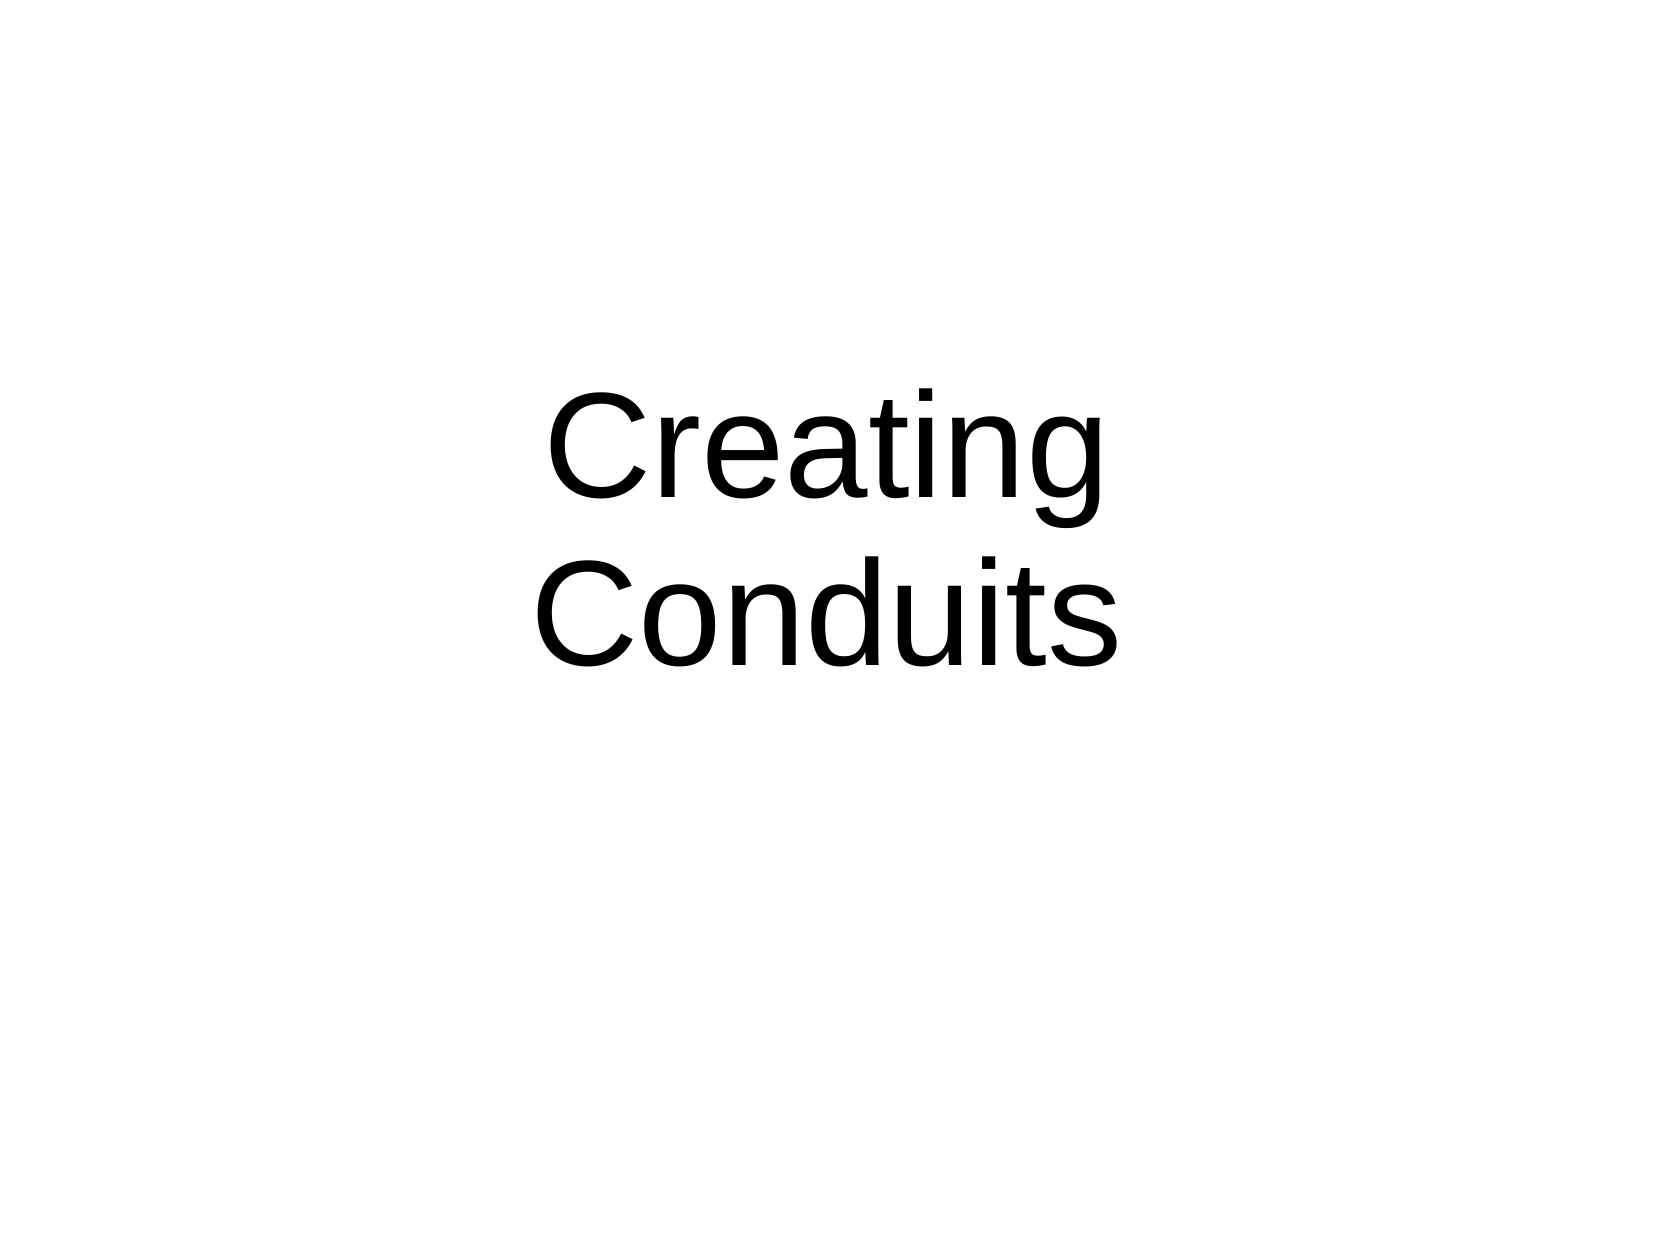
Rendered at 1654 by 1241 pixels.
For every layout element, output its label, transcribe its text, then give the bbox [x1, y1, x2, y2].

subtitle Creating Conduits [82, 49, 1571, 1010]
